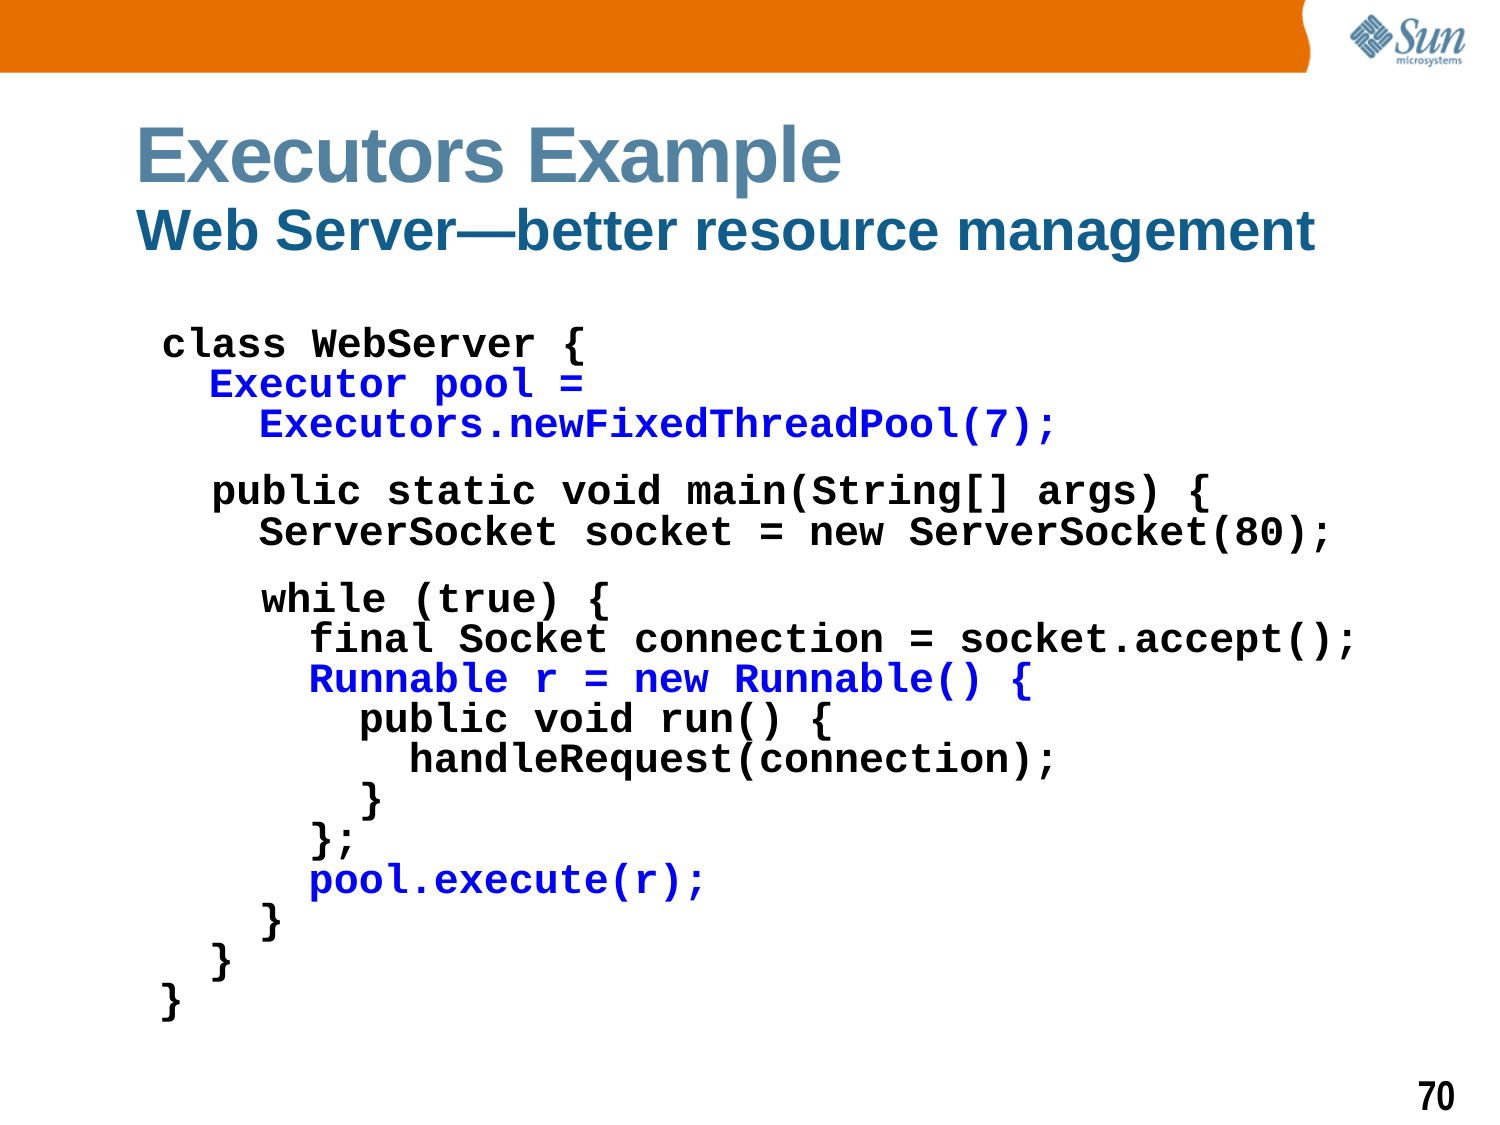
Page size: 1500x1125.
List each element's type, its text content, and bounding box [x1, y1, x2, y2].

title Executors Example [135, 118, 1426, 307]
picture [0, 0, 1500, 75]
list class WebServer { Executor pool = Executors.newFixedThreadPool(7); public static void main(String[] args) { ServerSocket socket = new ServerSocket(80); while (true) { final Socket connection = socket.accept(); Runnable r = new Runnable() { public void run() { handleRequest(connection); } }; pool.execute(r); } } } [93, 325, 1399, 1125]
text_box Web Server—better resource management [136, 198, 1412, 288]
